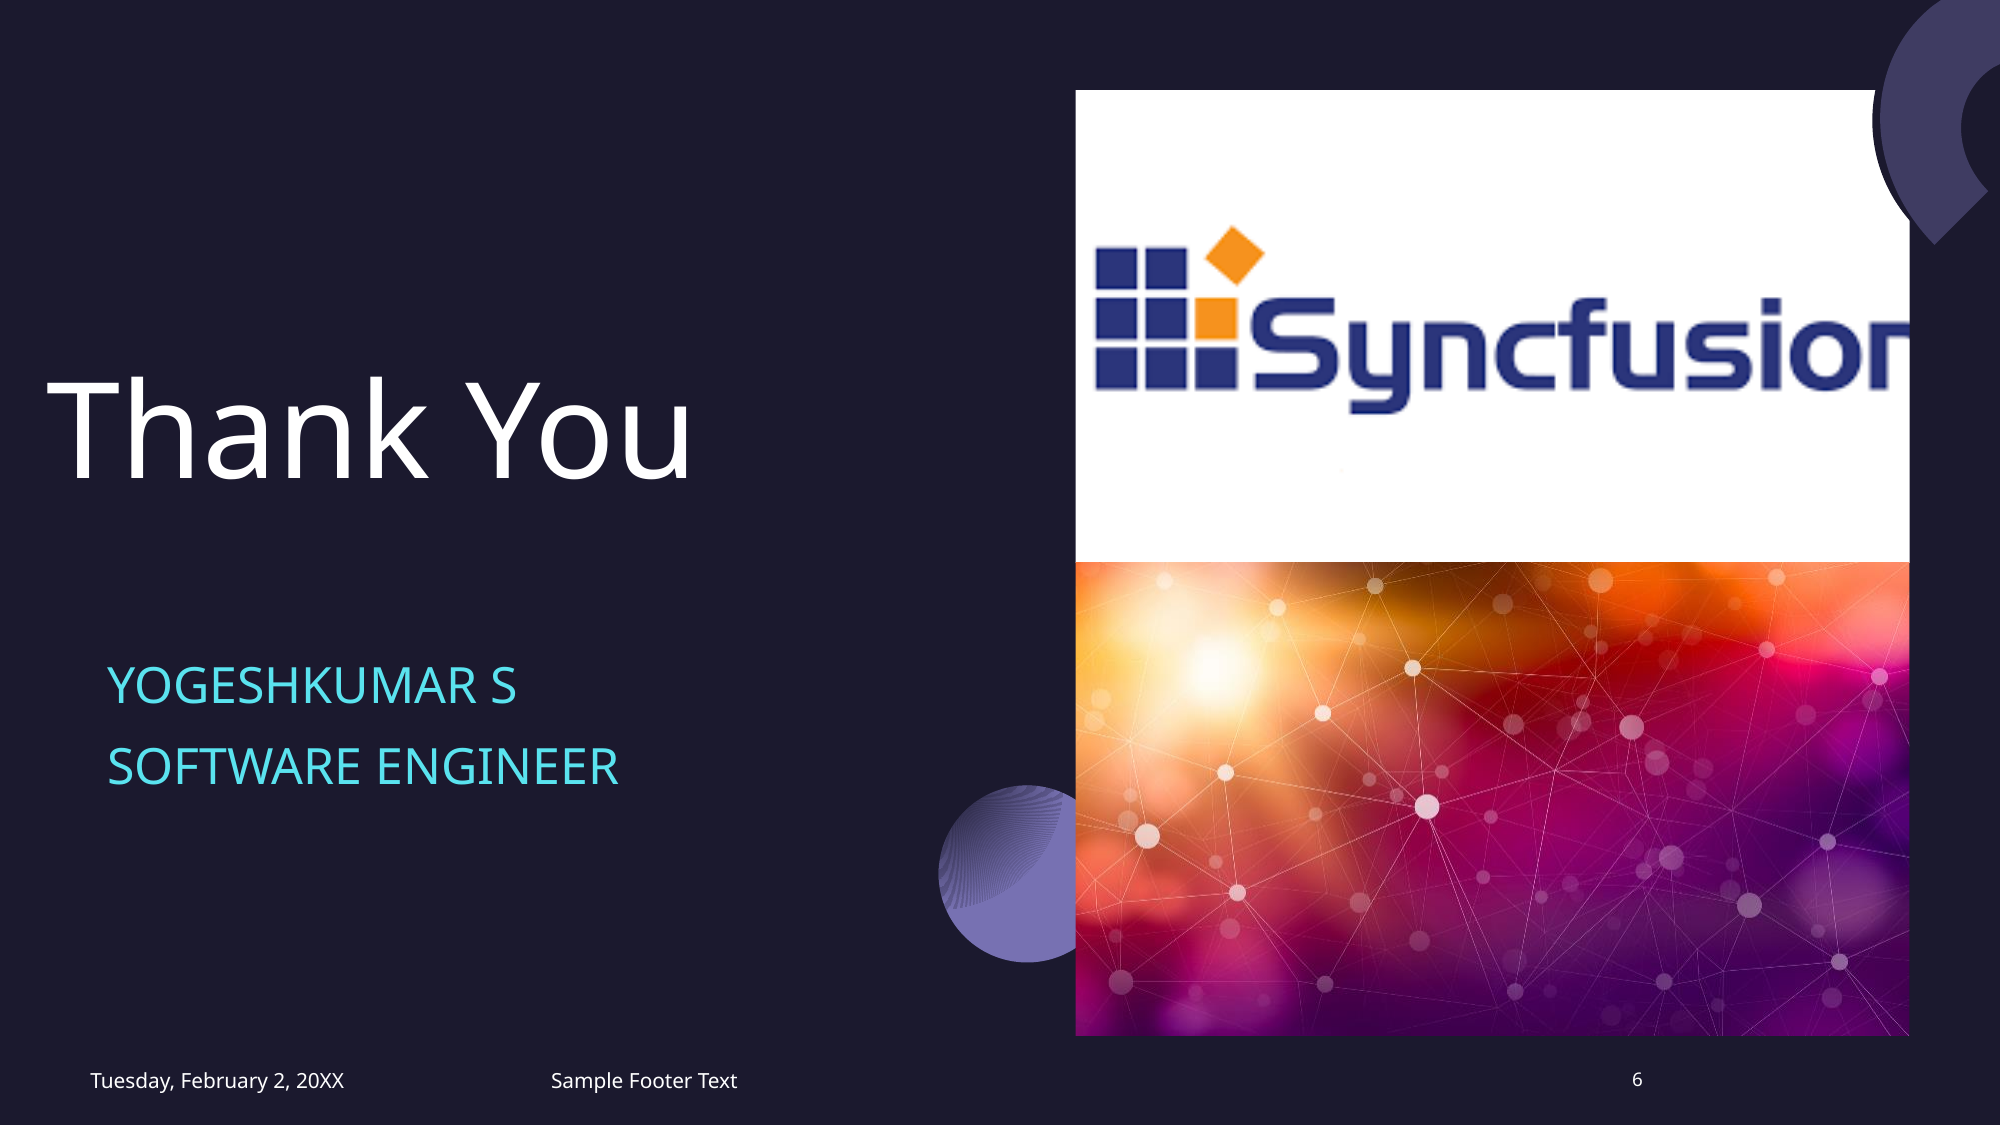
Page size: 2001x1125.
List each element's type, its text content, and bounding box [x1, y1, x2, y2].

text_box [0, 0, 2000, 1125]
text_box Sample Footer Text [551, 1067, 1598, 1093]
text_box Tuesday, February 2, 20XX [90, 1067, 522, 1093]
title Thank You [46, 164, 939, 506]
subtitle YOGESHKUMAR S SOFTWARE ENGINEER [107, 653, 942, 872]
picture [1075, 90, 1910, 1036]
